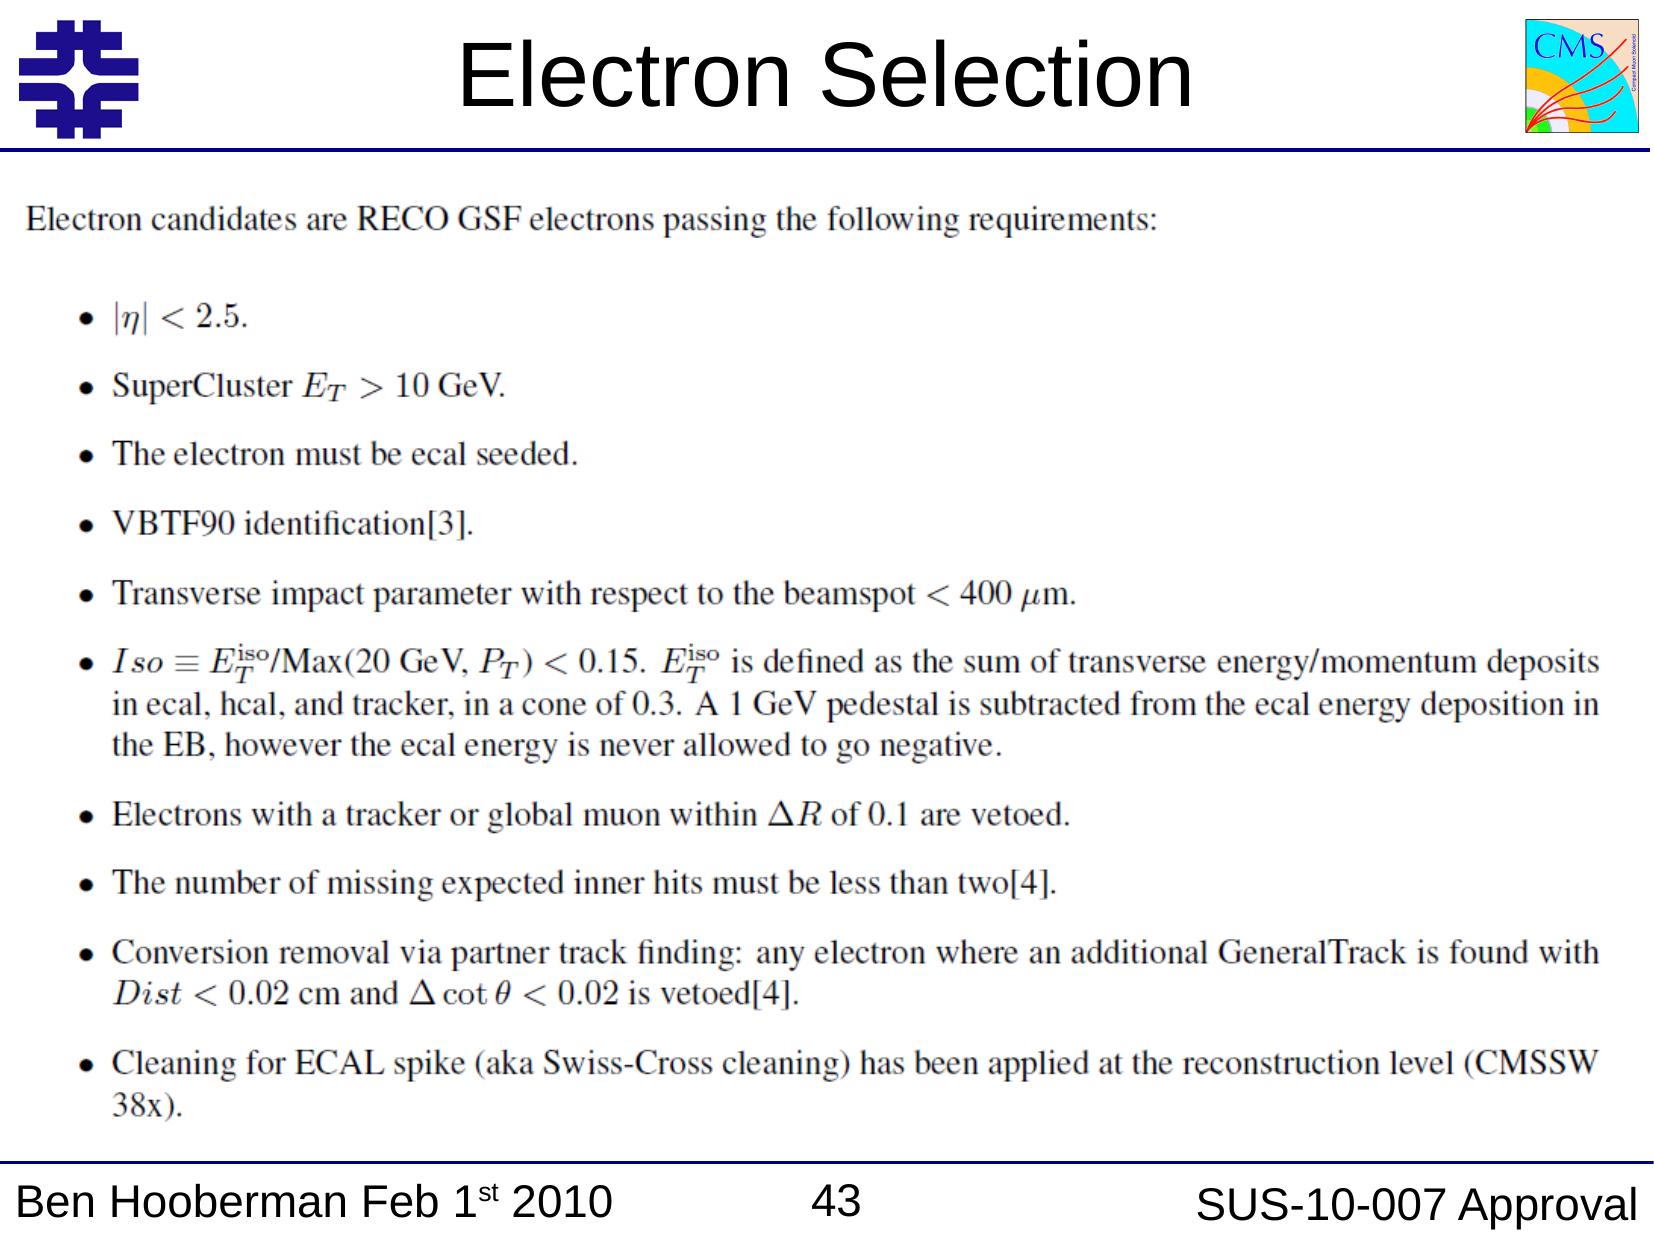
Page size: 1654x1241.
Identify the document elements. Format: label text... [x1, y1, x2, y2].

picture [7, 188, 1654, 1145]
title Electron Selection [0, 0, 1654, 151]
